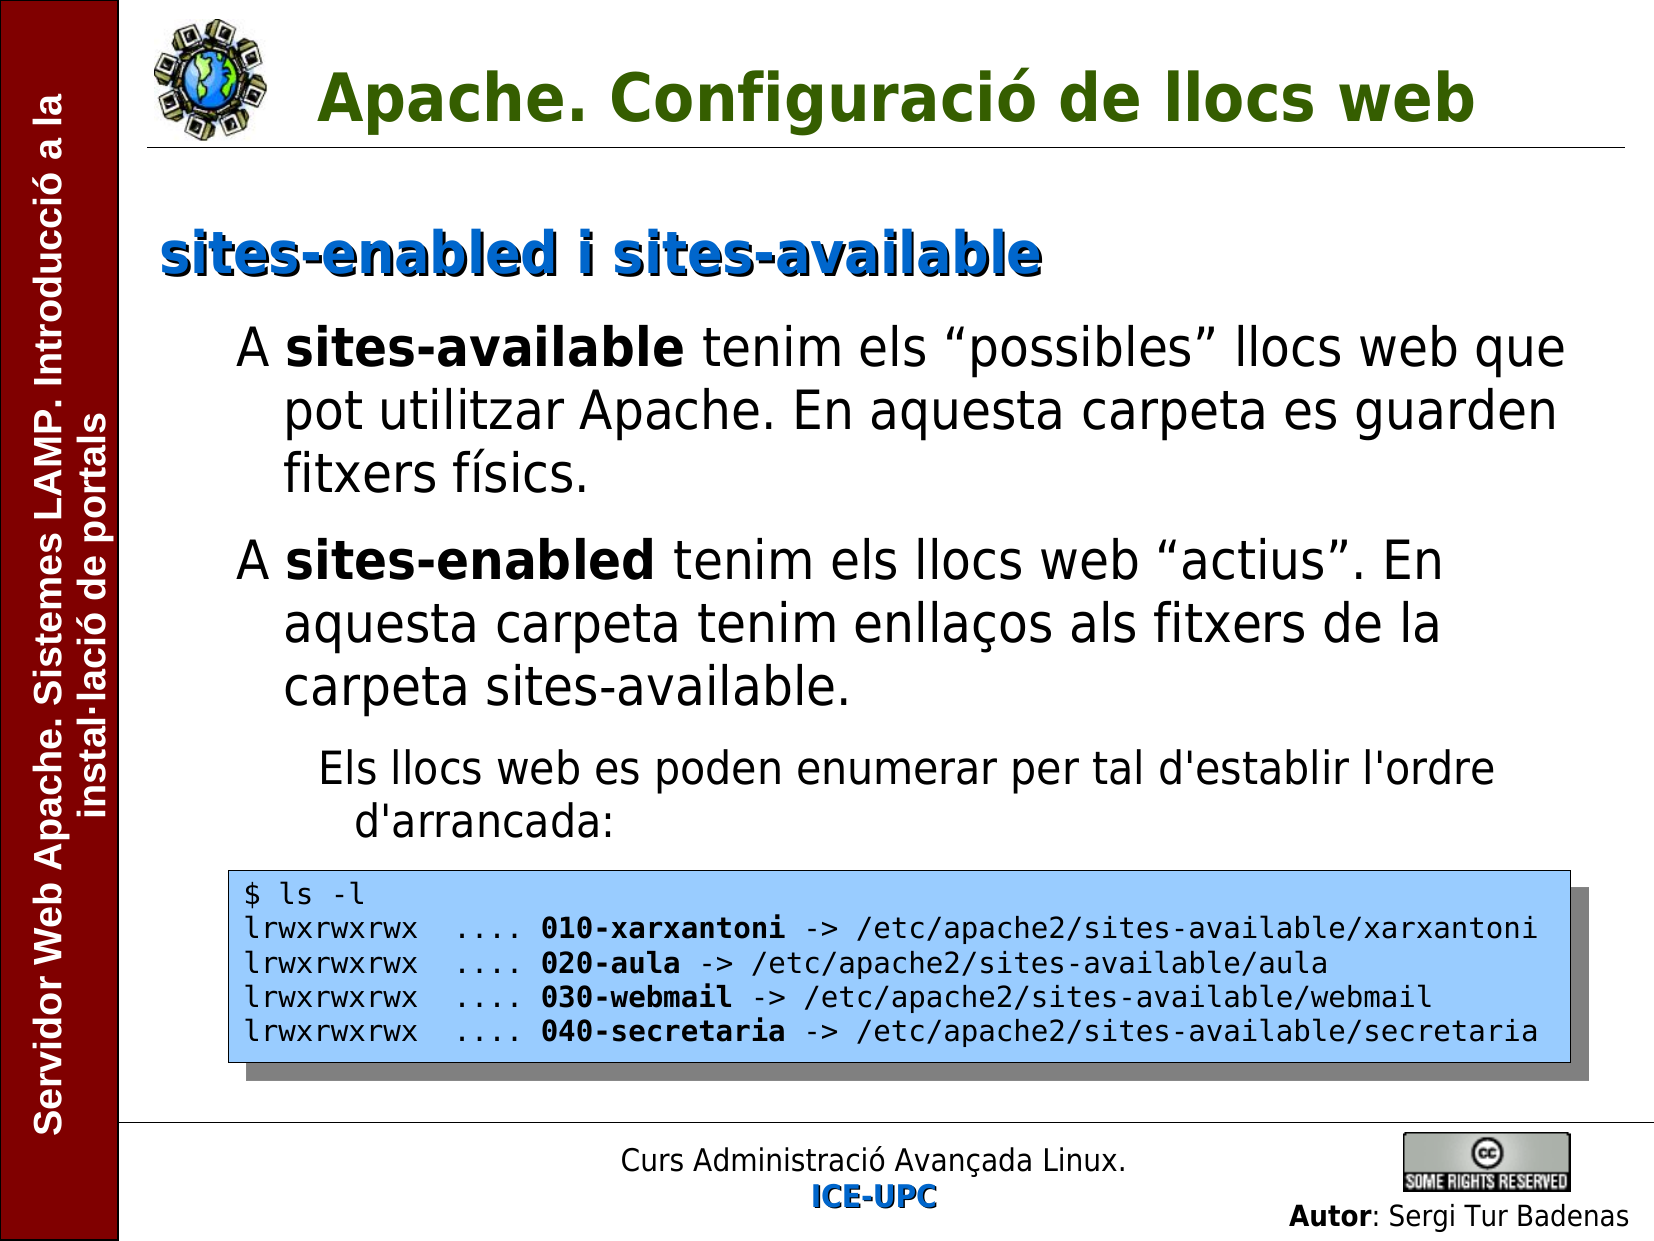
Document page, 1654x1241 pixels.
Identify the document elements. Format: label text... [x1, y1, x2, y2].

title Apache. Configuració de llocs web [153, 56, 1642, 141]
text_box $ ls -l lrwxrwxrwx .... 010-xarxantoni -> /etc/apache2/sites-available/xarxantoni lrwxrwxrwx .... 020-aula -> /etc/apache2/sites-available/aula lrwxrwxrwx .... 030-webmail -> /etc/apache2/sites-available/webmail lrwxrwxrwx .... 040-secretaria -> /etc/apache2/sites-available/secretaria [228, 870, 1571, 1063]
list sites-enabled i sites-available A sites-available tenim els “possibles” llocs web que pot utilitzar Apache. En aquesta carpeta es guarden fitxers físics. A sites-enabled tenim els llocs web “actius”. En aquesta carpeta tenim enllaços als fitxers de la carpeta sites-available. Els llocs web es poden enumerar per tal d'establir l'ordre d'arrancada: [141, 219, 1630, 1055]
picture [154, 19, 268, 56]
picture [1403, 1132, 1571, 1192]
